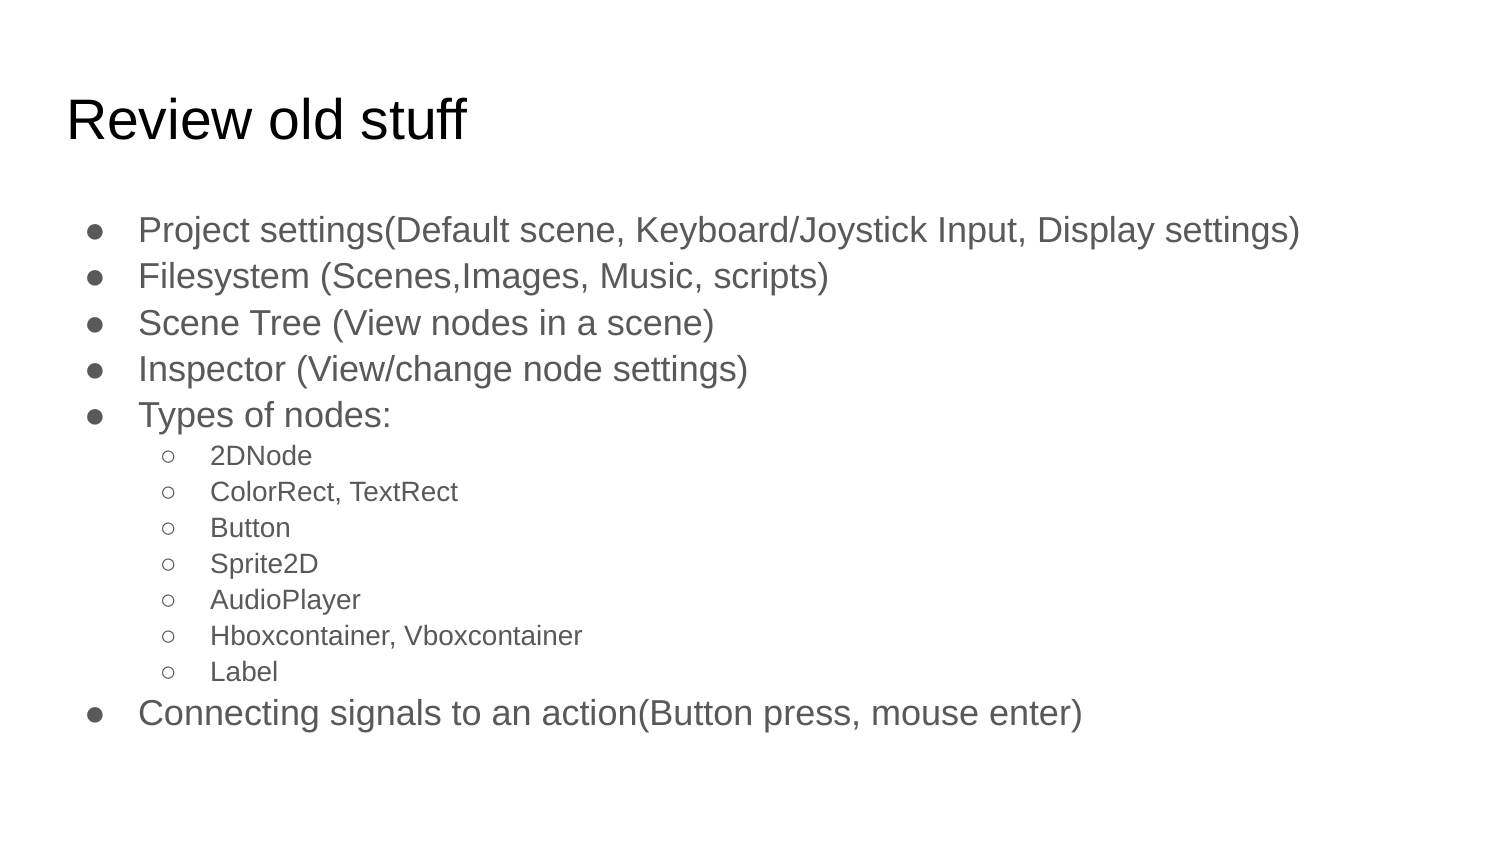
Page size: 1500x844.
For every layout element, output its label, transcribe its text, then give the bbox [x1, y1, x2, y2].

title Review old stuff [51, 72, 1449, 167]
list Project settings(Default scene, Keyboard/Joystick Input, Display settings) Filesystem (Scenes,Images, Music, scripts) Scene Tree (View nodes in a scene) Inspector (View/change node settings) Types of nodes: 2DNode ColorRect, TextRect Button Sprite2D AudioPlayer Hboxcontainer, Vboxcontainer Label Connecting signals to an action(Button press, mouse enter) [51, 189, 1449, 750]
